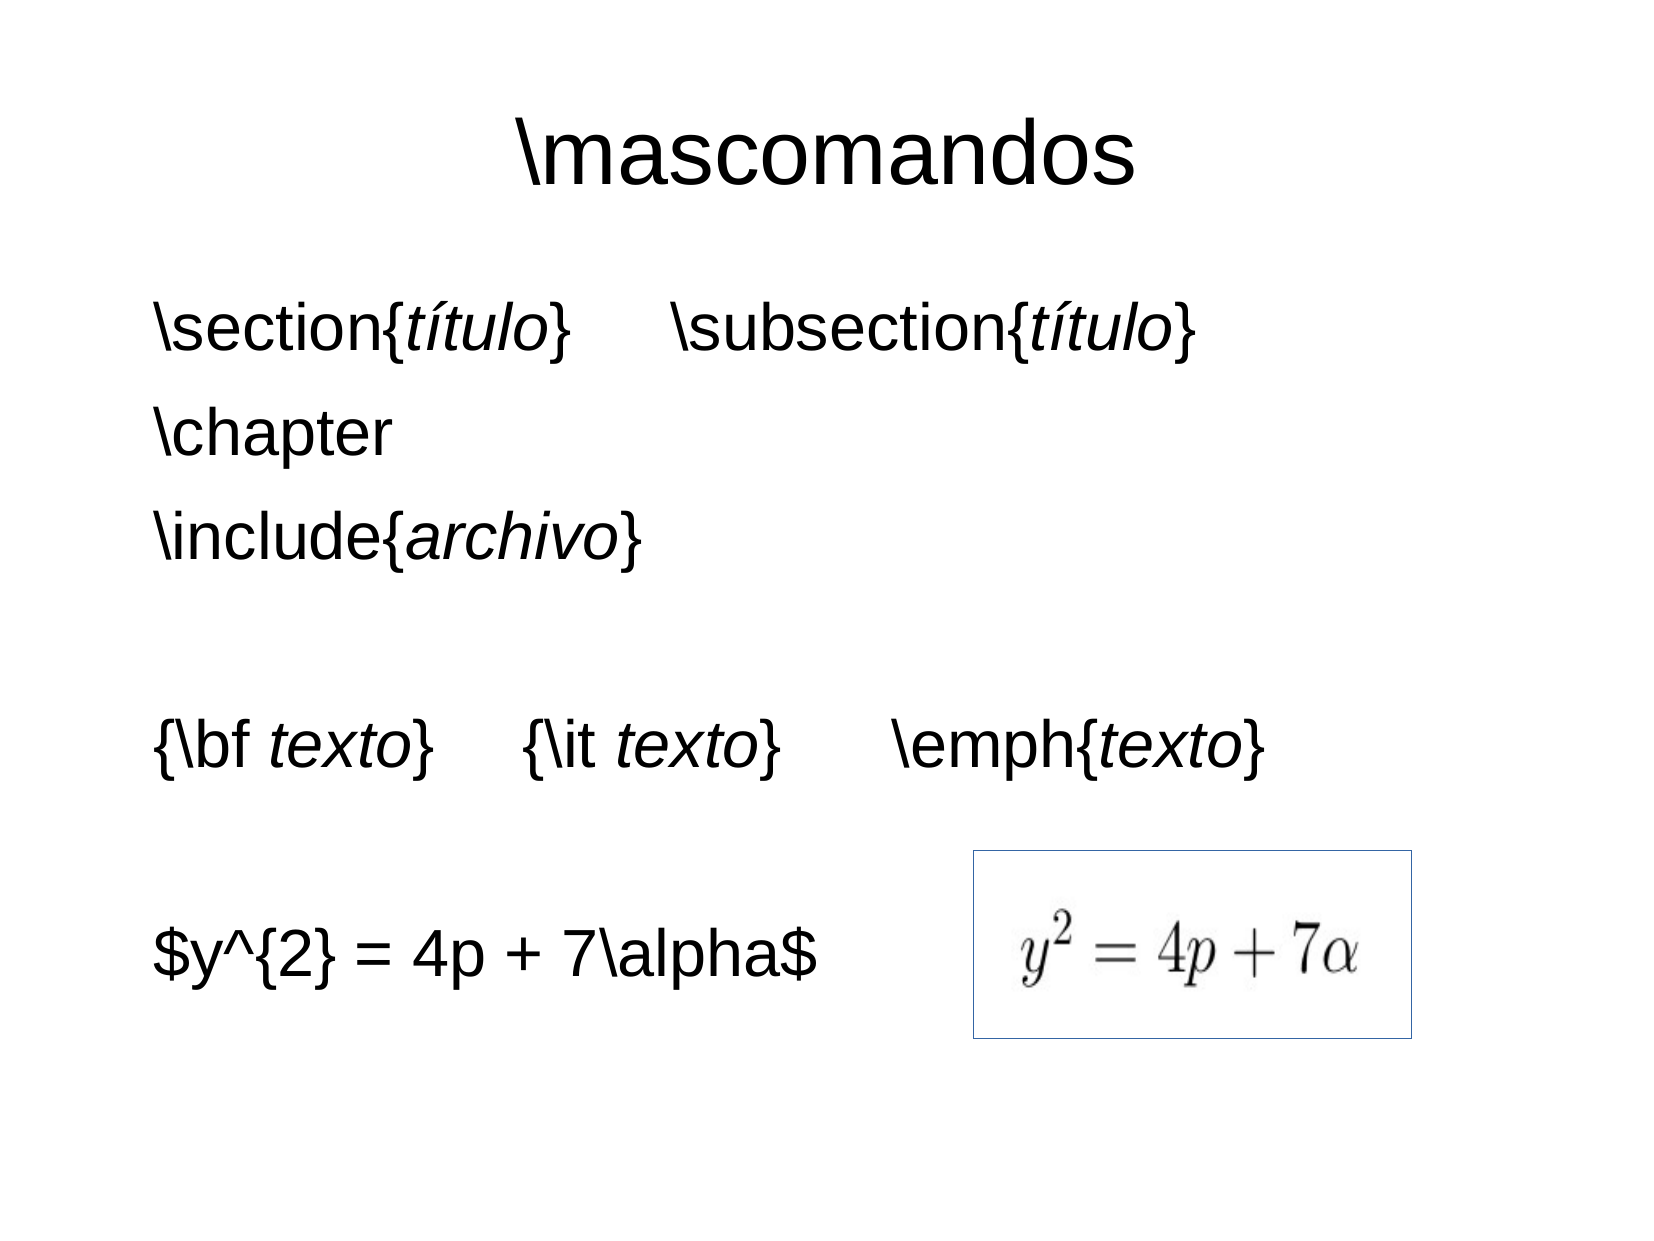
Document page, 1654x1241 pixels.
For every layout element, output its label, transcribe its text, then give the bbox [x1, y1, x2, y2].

picture [973, 850, 1412, 1039]
title \mascomandos [82, 49, 1571, 257]
list \section{título} \subsection{título} \chapter \include{archivo} {\bf texto} {\it texto} \emph{texto} $y^{2} = 4p + 7\alpha$ [82, 290, 1571, 1111]
